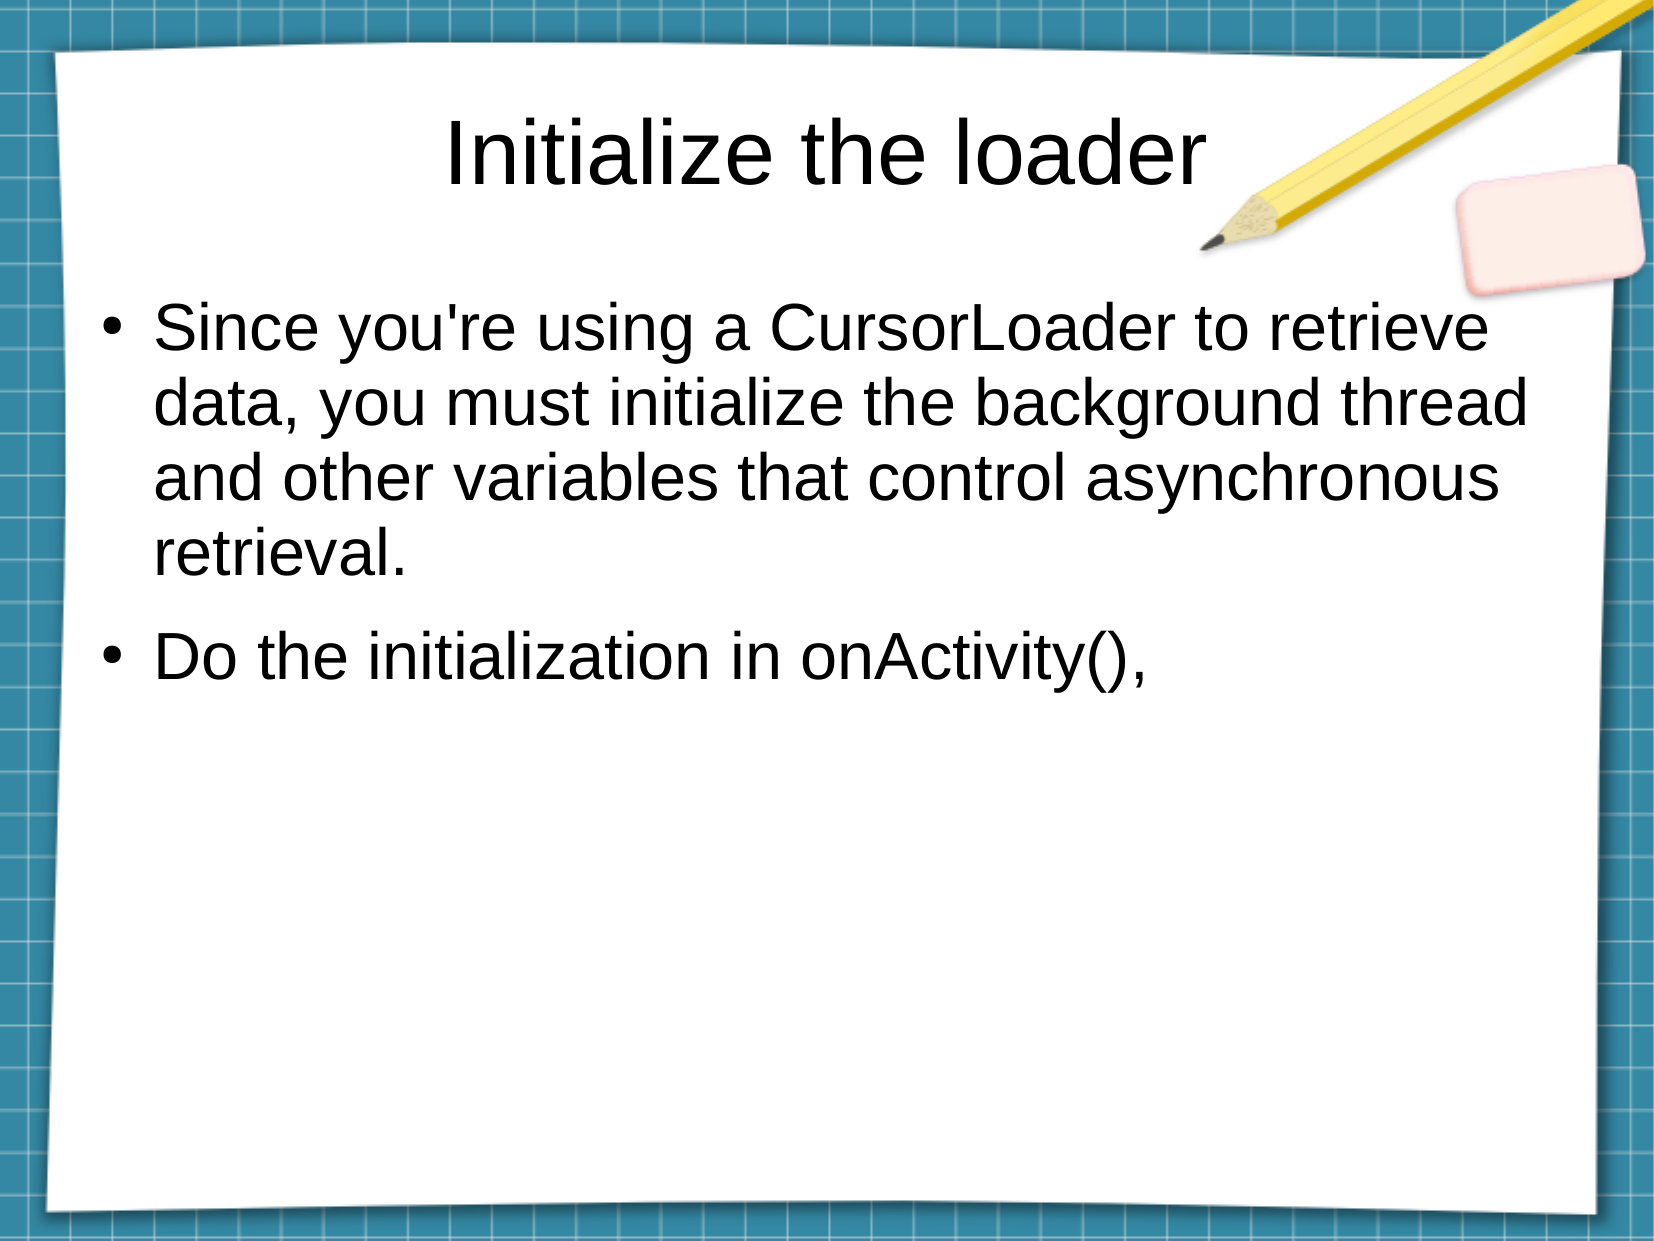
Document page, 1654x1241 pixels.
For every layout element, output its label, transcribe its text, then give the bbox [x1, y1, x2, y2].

picture [0, 0, 1654, 1241]
title Initialize the loader [82, 49, 1571, 257]
list Since you're using a CursorLoader to retrieve data, you must initialize the background thread and other variables that control asynchronous retrieval. Do the initialization in onActivity(), [82, 290, 1571, 1010]
